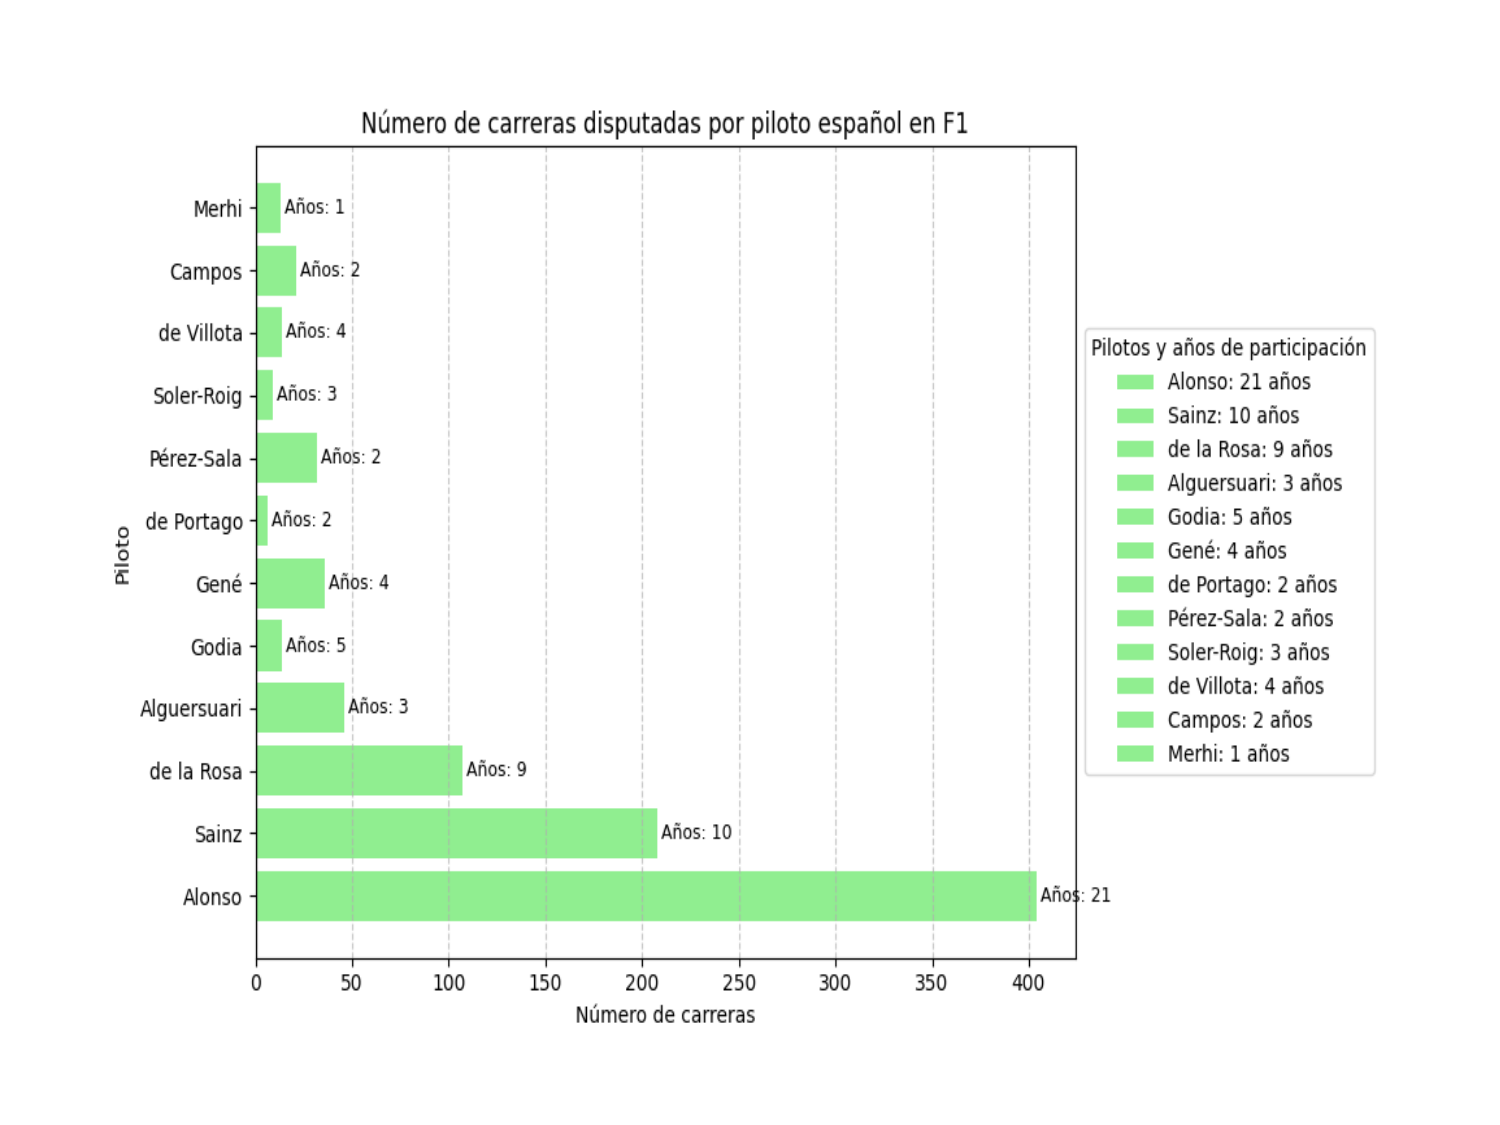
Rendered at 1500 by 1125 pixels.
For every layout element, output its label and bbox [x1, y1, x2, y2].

title [75, 45, 1425, 233]
picture [95, 85, 1394, 1052]
